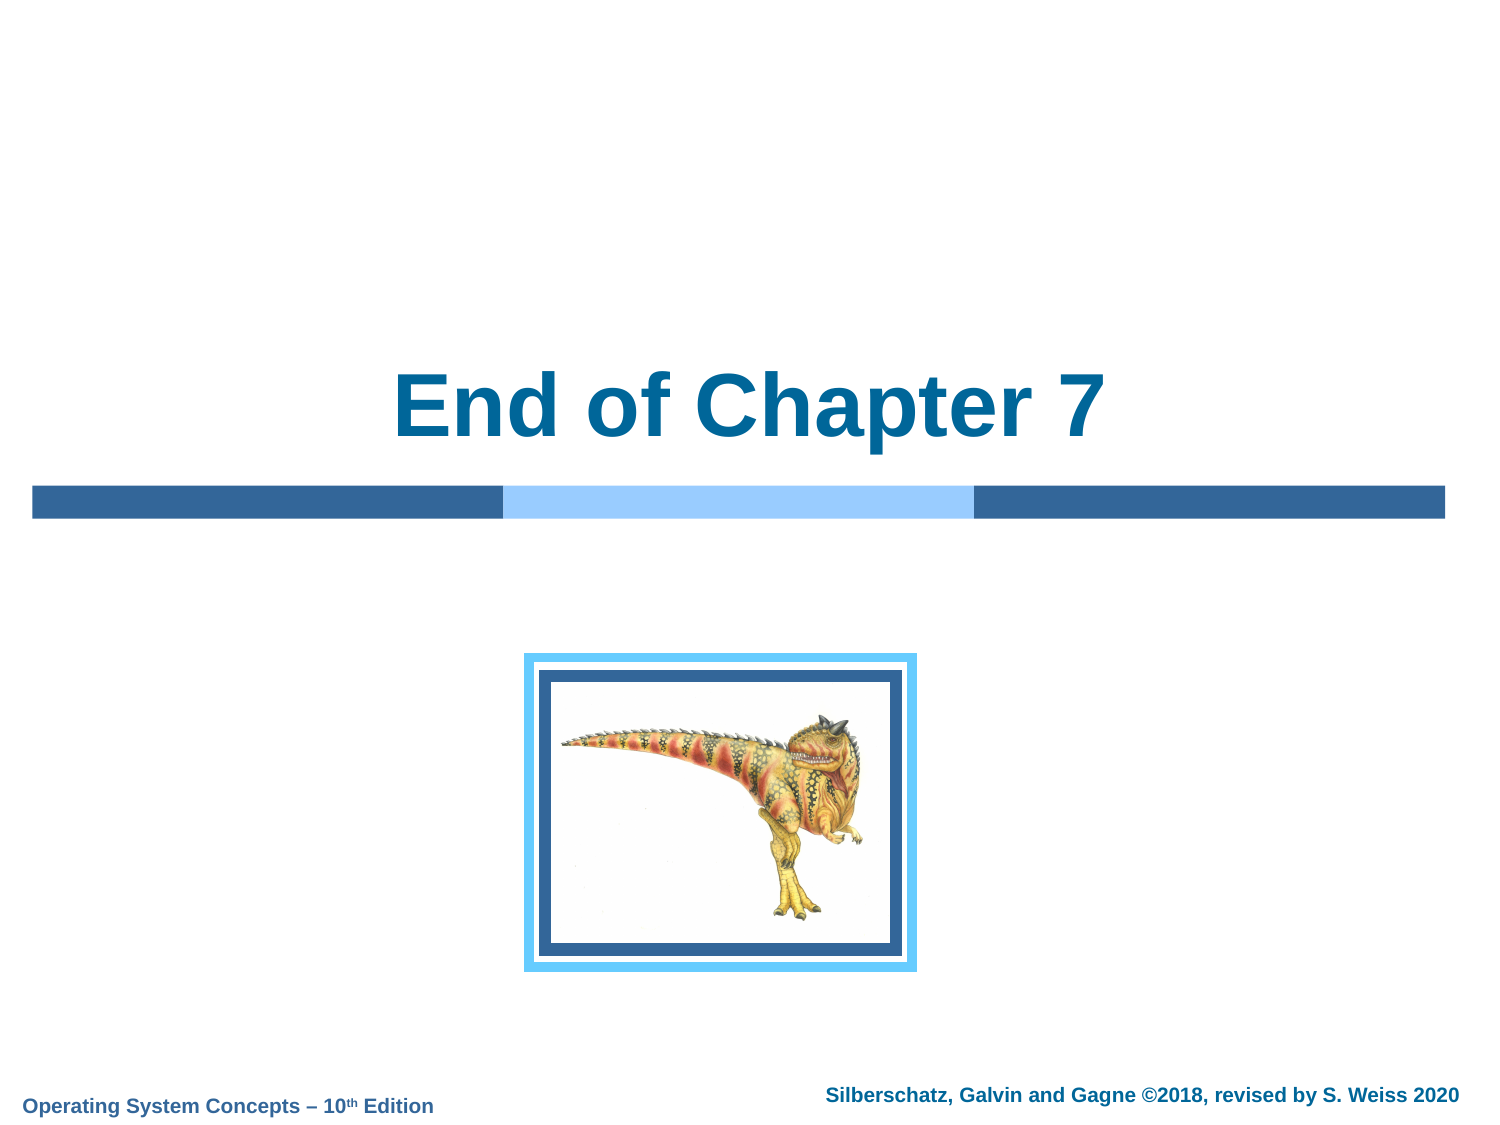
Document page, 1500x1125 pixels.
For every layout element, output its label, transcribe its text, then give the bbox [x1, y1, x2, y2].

title End of Chapter 7 [112, 112, 1388, 462]
picture [551, 682, 890, 943]
